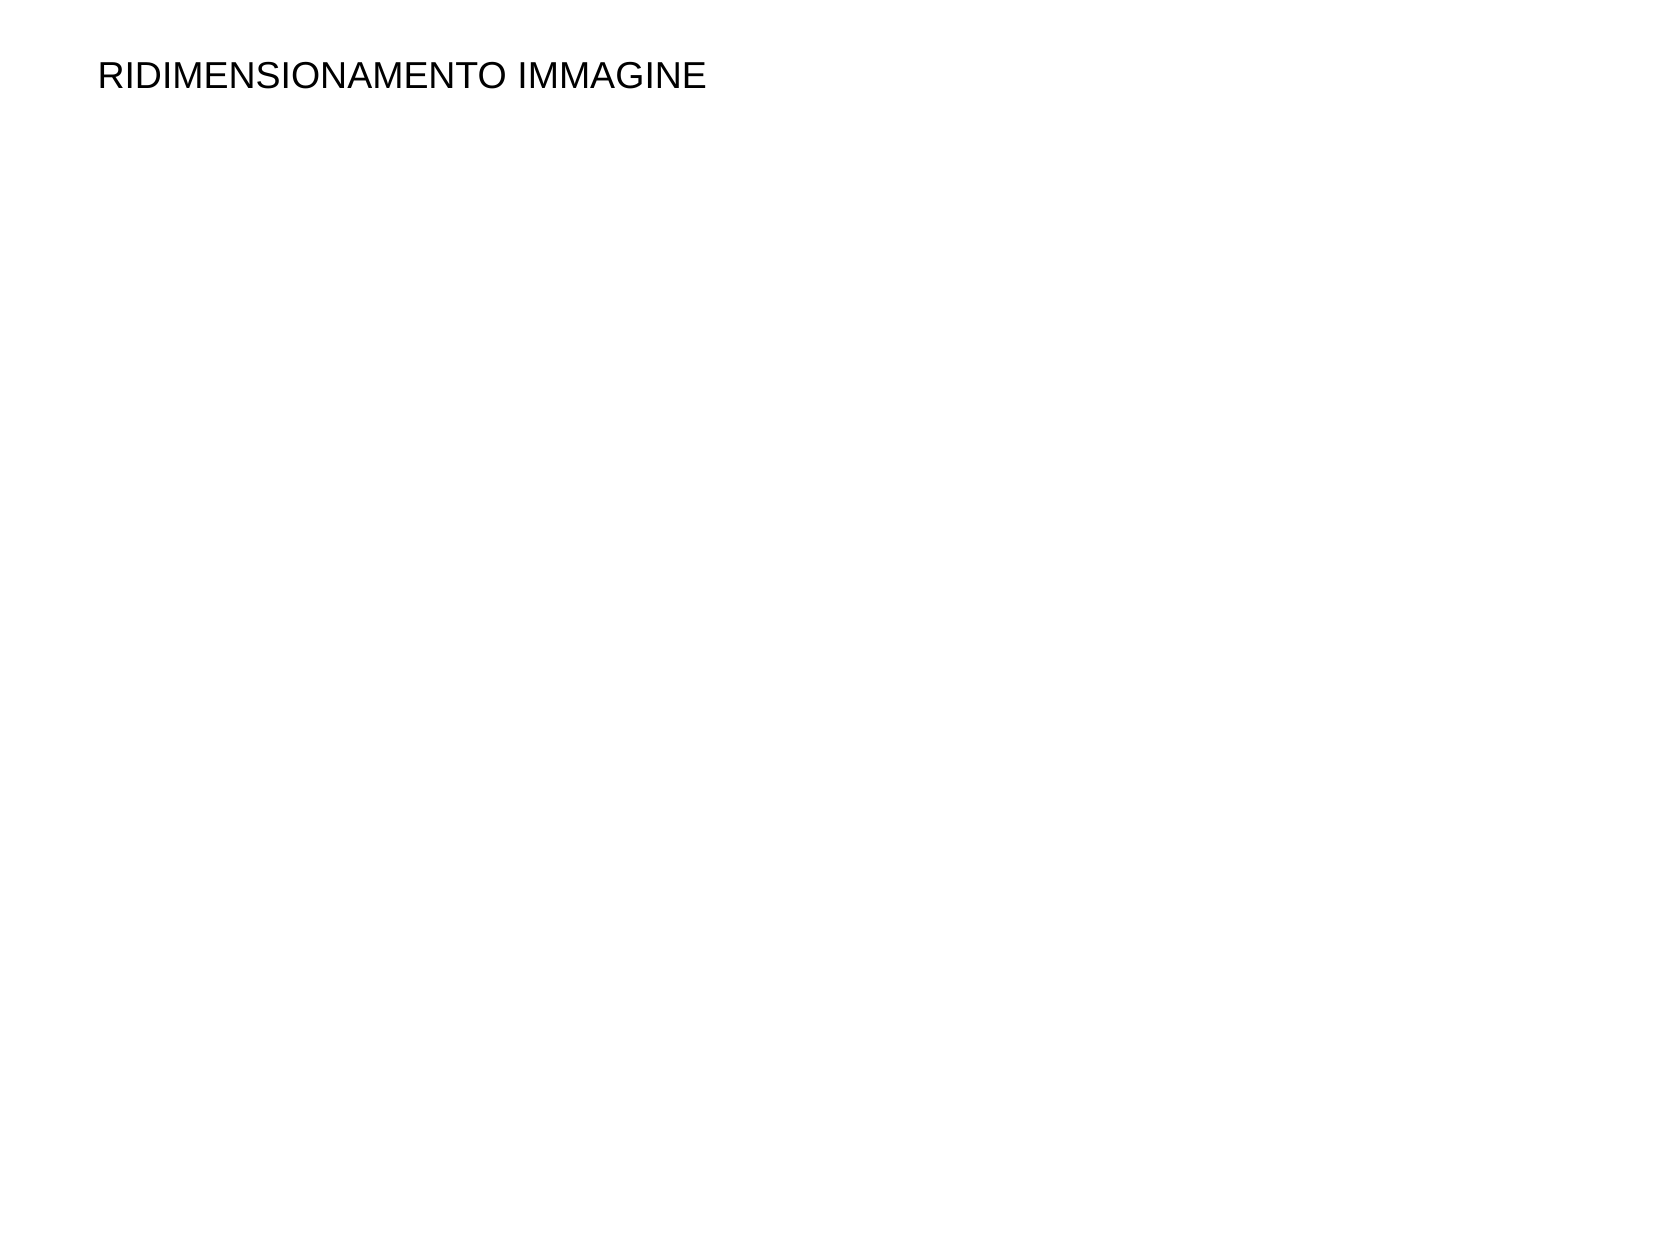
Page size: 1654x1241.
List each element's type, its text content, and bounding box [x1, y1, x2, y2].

text_box RIDIMENSIONAMENTO IMMAGINE [82, 47, 1524, 105]
